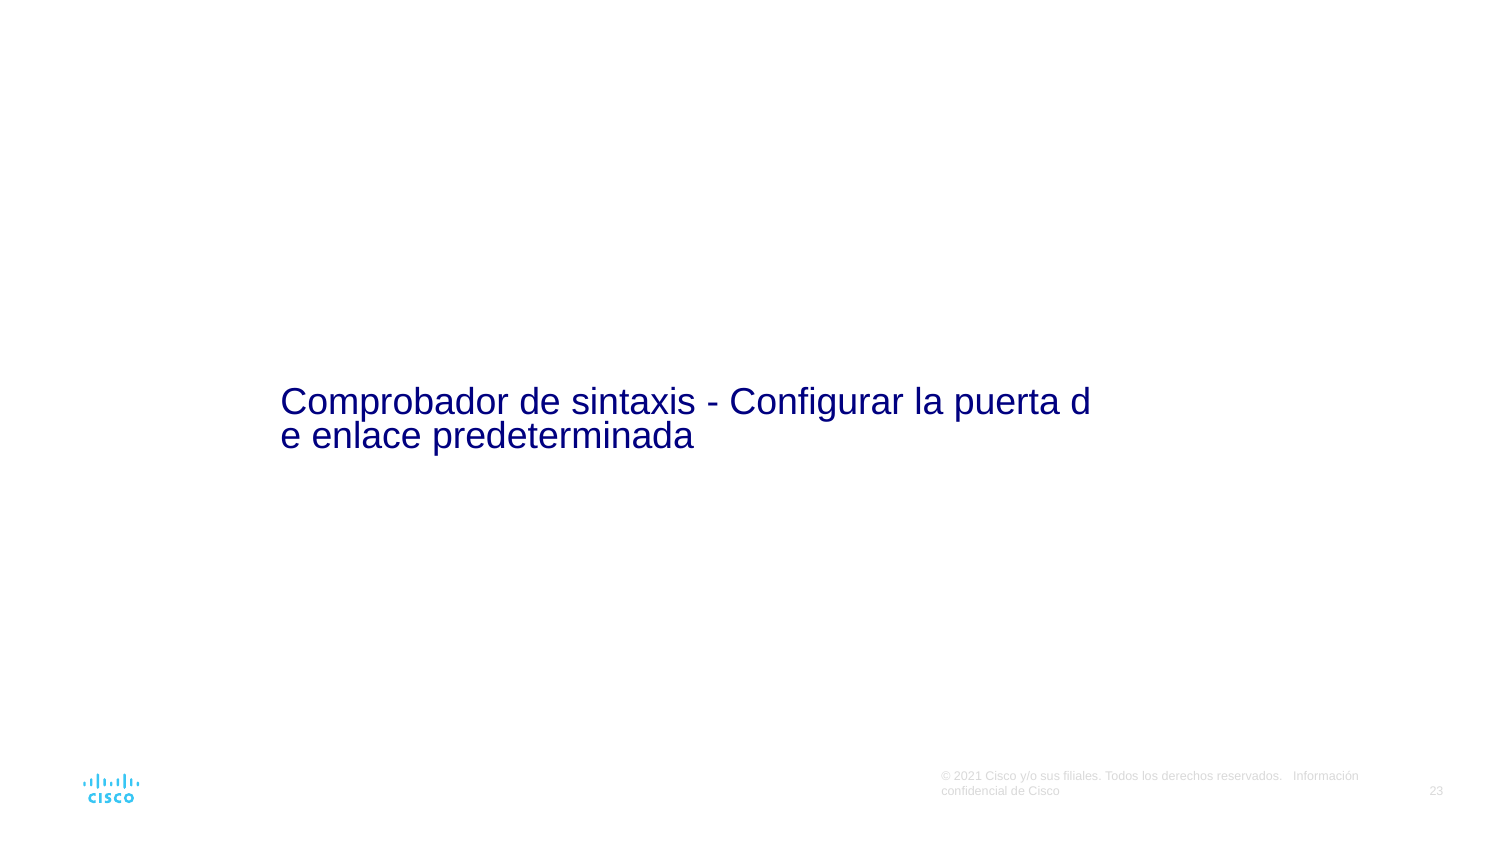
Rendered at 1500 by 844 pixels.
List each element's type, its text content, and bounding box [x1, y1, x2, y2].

text_box Comprobador de sintaxis - Configurar la puerta de enlace predeterminada [265, 372, 1123, 443]
